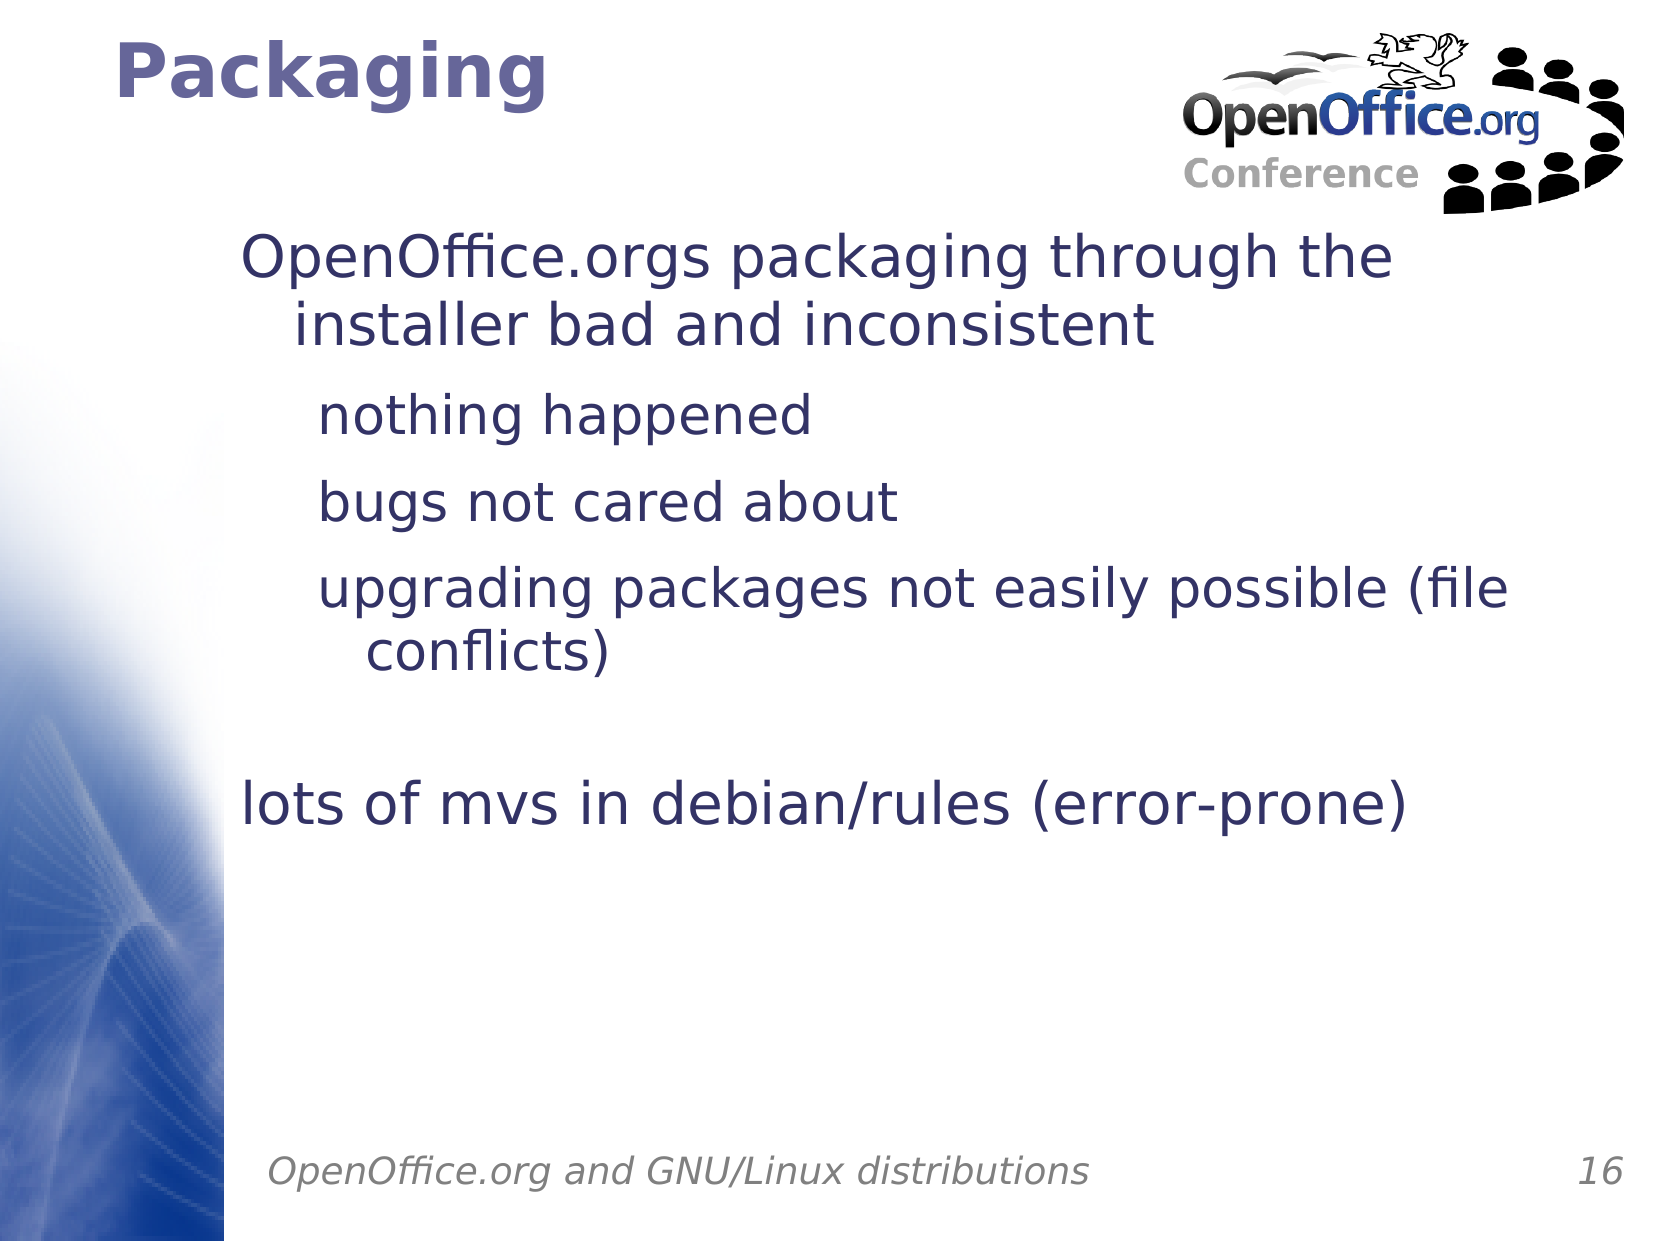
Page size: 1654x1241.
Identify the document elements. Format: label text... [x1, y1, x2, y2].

picture [0, 0, 224, 1241]
picture [1183, 33, 1624, 214]
list OpenOffice.orgs packaging through the installer bad and inconsistent nothing happened bugs not cared about upgrading packages not easily possible (file conflicts) lots of mvs in debian/rules (error-prone) [223, 223, 1619, 1118]
title Packaging [24, 22, 987, 121]
